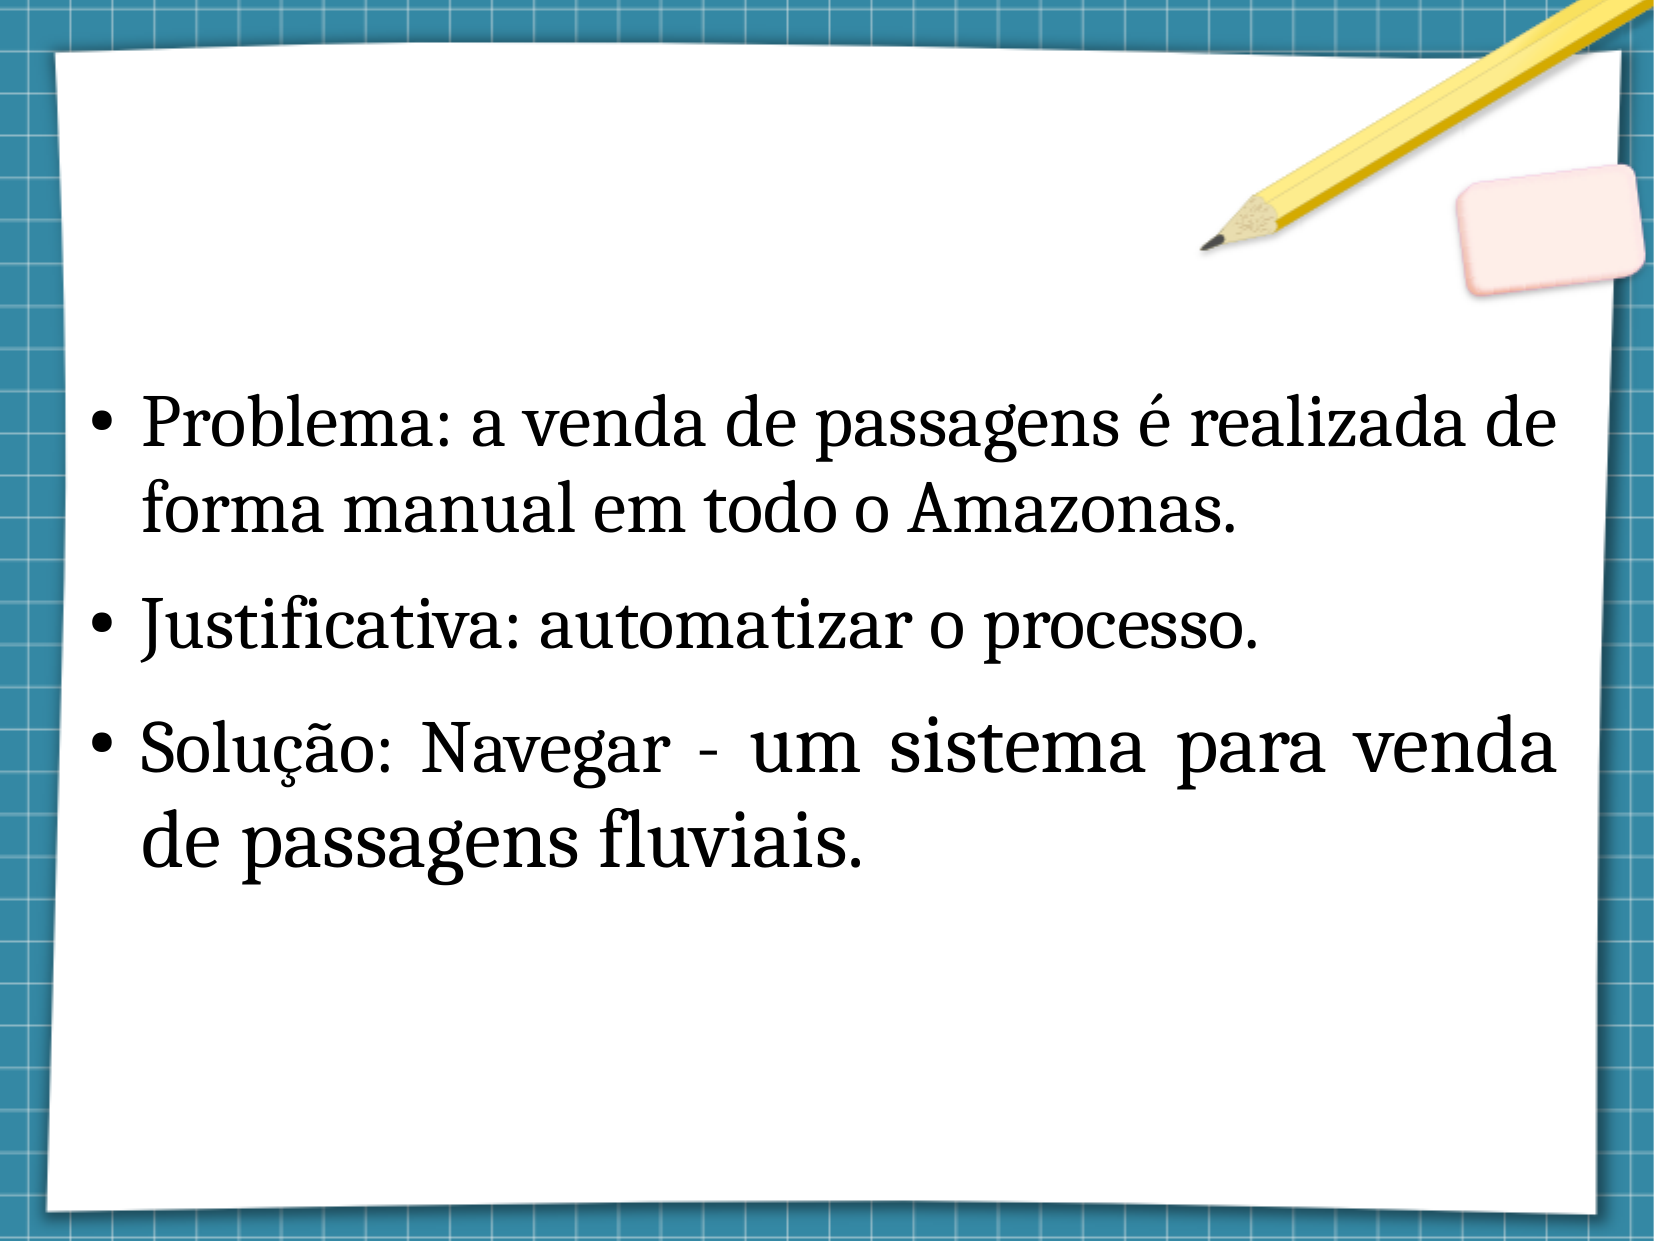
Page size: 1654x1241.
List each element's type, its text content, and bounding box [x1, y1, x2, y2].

list Problema: a venda de passagens é realizada de forma manual em todo o Amazonas. Justificativa: automatizar o processo. Solução: Navegar - um sistema para venda de passagens fluviais. [70, 379, 1560, 1099]
picture [0, 0, 1654, 1241]
